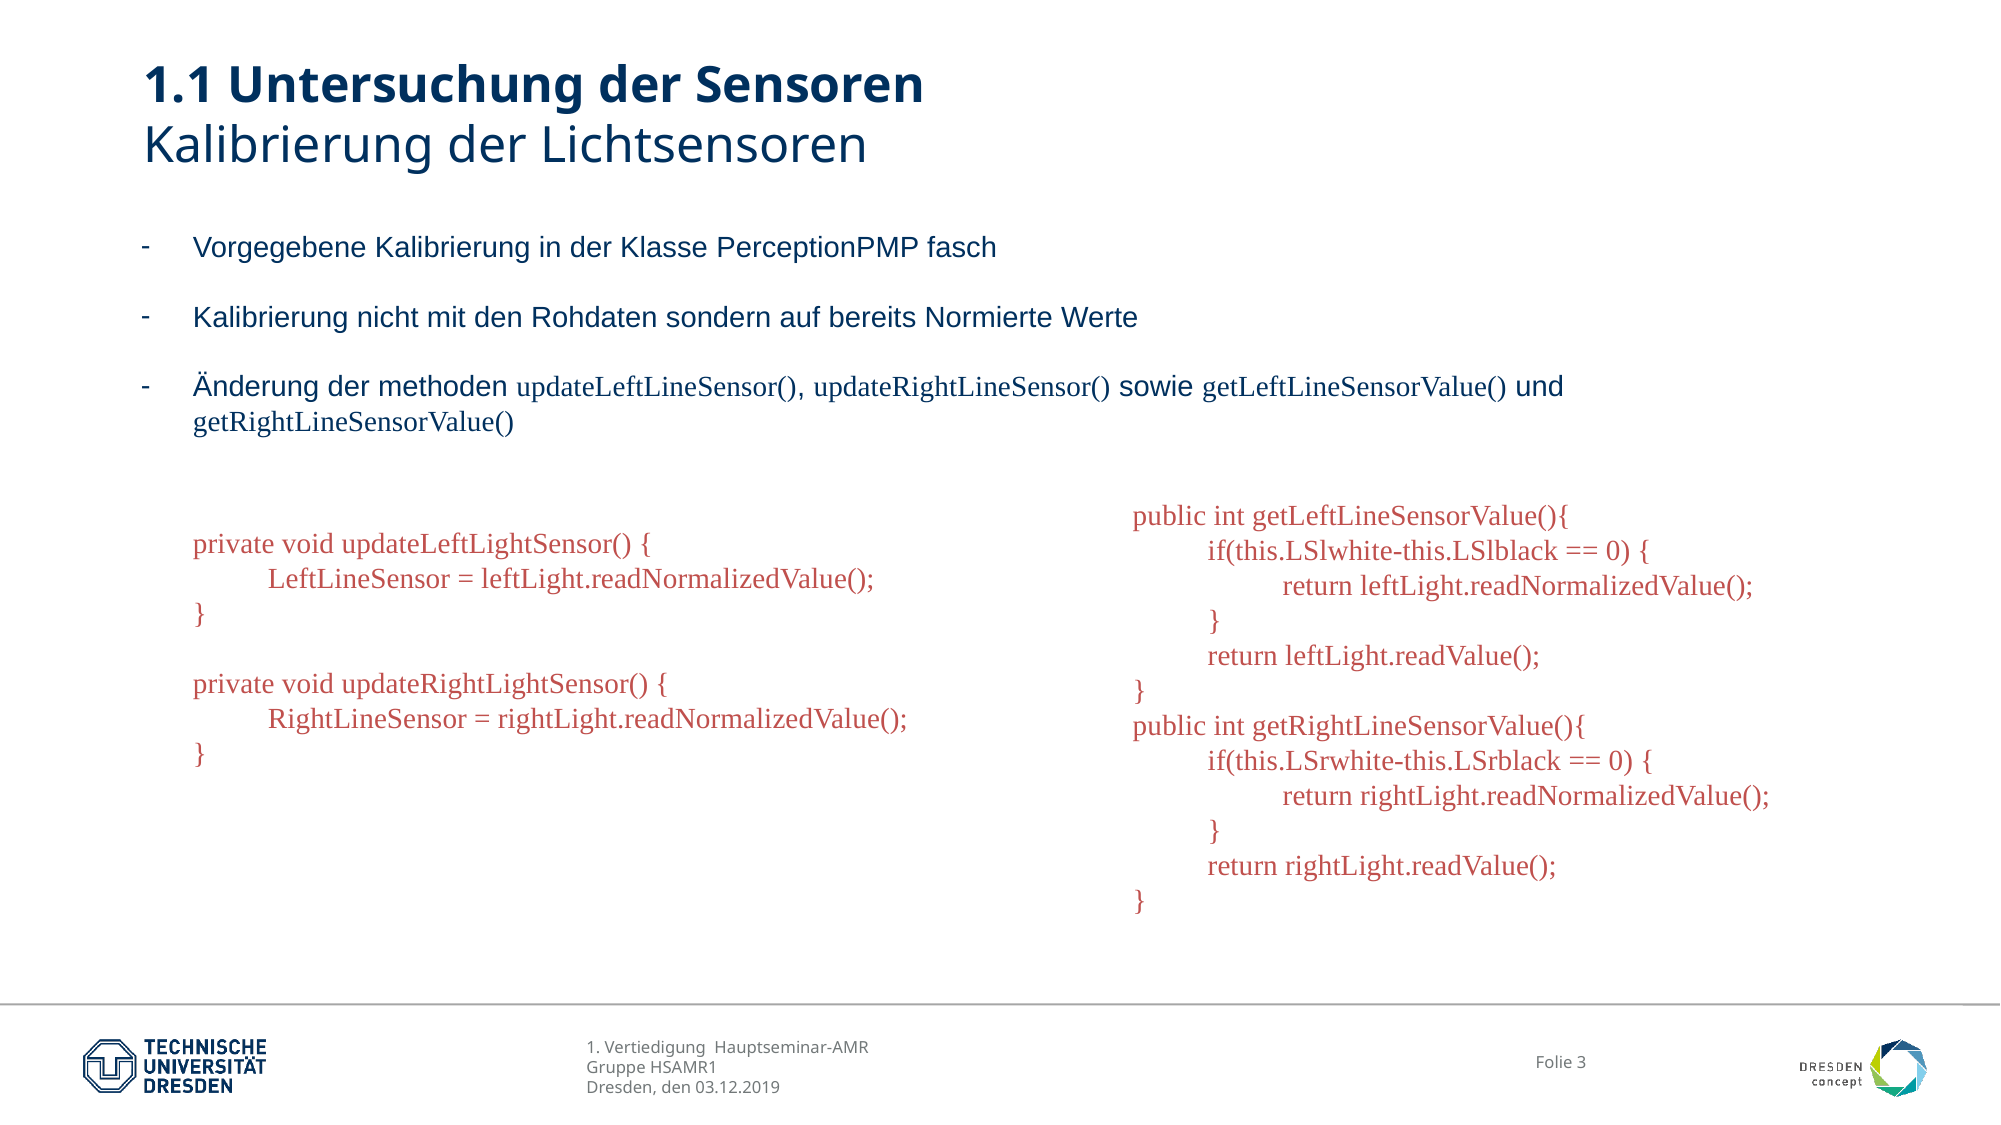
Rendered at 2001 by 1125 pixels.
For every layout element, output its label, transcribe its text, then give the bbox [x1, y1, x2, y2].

title 1.1 Untersuchung der Sensoren Kalibrierung der Lichtsensoren [143, 56, 1880, 169]
text_box public int getLeftLineSensorValue(){ if(this.LSlwhite-this.LSlblack == 0) { return leftLight.readNormalizedValue(); } return leftLight.readValue(); } public int getRightLineSensorValue(){ if(this.LSrwhite-this.LSrblack == 0) { return rightLight.readNormalizedValue(); } return rightLight.readValue(); } [1042, 481, 1889, 971]
picture [1800, 1039, 1927, 1097]
picture [83, 1039, 266, 1093]
text_box Vorgegebene Kalibrierung in der Klasse PerceptionPMP fasch Kalibrierung nicht mit den Rohdaten sondern auf bereits Normierte Werte Änderung der methoden updateLeftLineSensor(), updateRightLineSensor() sowie getLeftLineSensorValue() und getRightLineSensorValue() [102, 212, 1891, 463]
text_box private void updateLeftLightSensor() { LeftLineSensor = leftLight.readNormalizedValue(); } private void updateRightLightSensor() { RightLineSensor = rightLight.readNormalizedValue(); } [102, 474, 979, 971]
